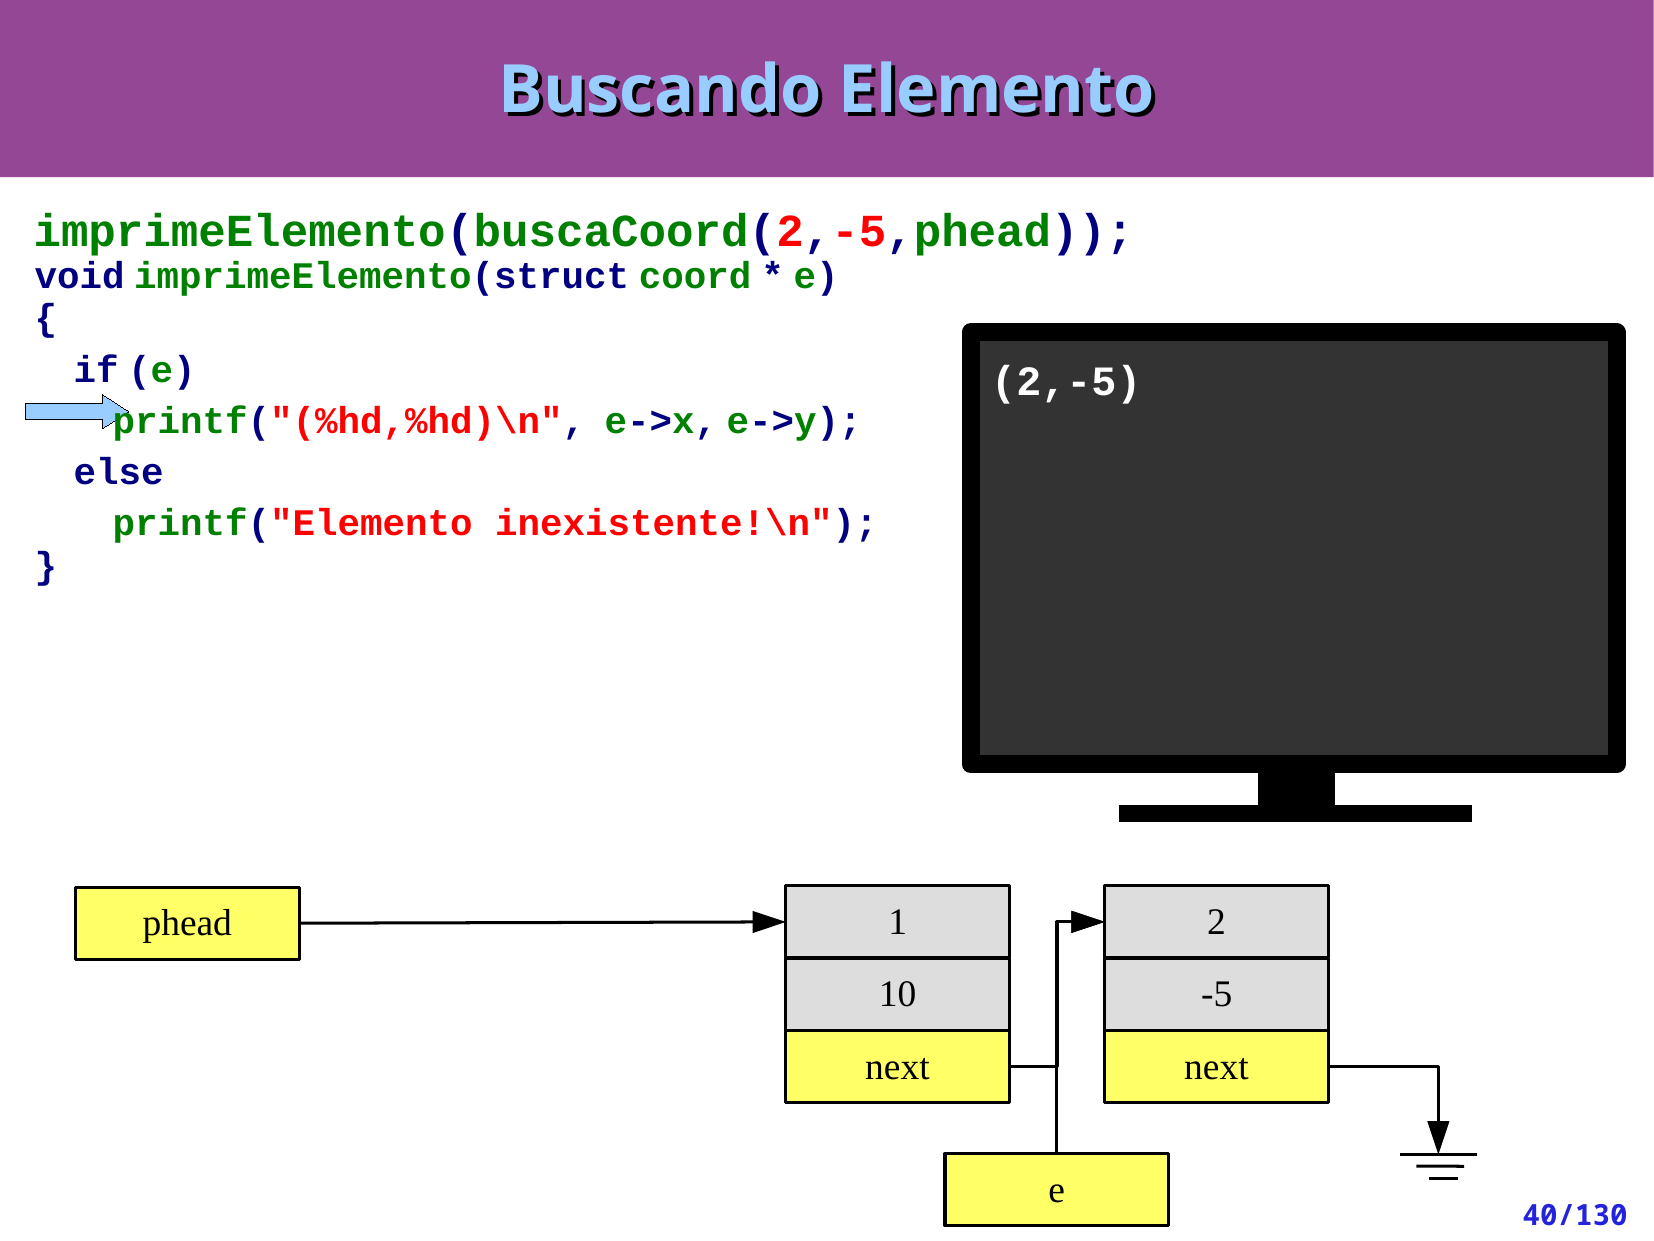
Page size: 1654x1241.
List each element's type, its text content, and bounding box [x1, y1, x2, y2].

text_box 10 [785, 1026, 1010, 1030]
title Buscando Elemento [82, 0, 1571, 176]
text_box -5 [1104, 1026, 1329, 1030]
text_box [1576, 332, 1617, 765]
text_box e [945, 1153, 1169, 1226]
text_box void imprimeElemento(struct coord * e) { if (e) printf("(%hd,%hd)\n", e->x, e->y); else printf("Elemento inexistente!\n"); } [19, 241, 1576, 1026]
text_box next [785, 1030, 1010, 1103]
text_box imprimeElemento(buscaCoord(2,-5,phead)); [18, 200, 1654, 704]
text_box next [1104, 1030, 1329, 1103]
text_box (2,-5) [976, 353, 1157, 417]
